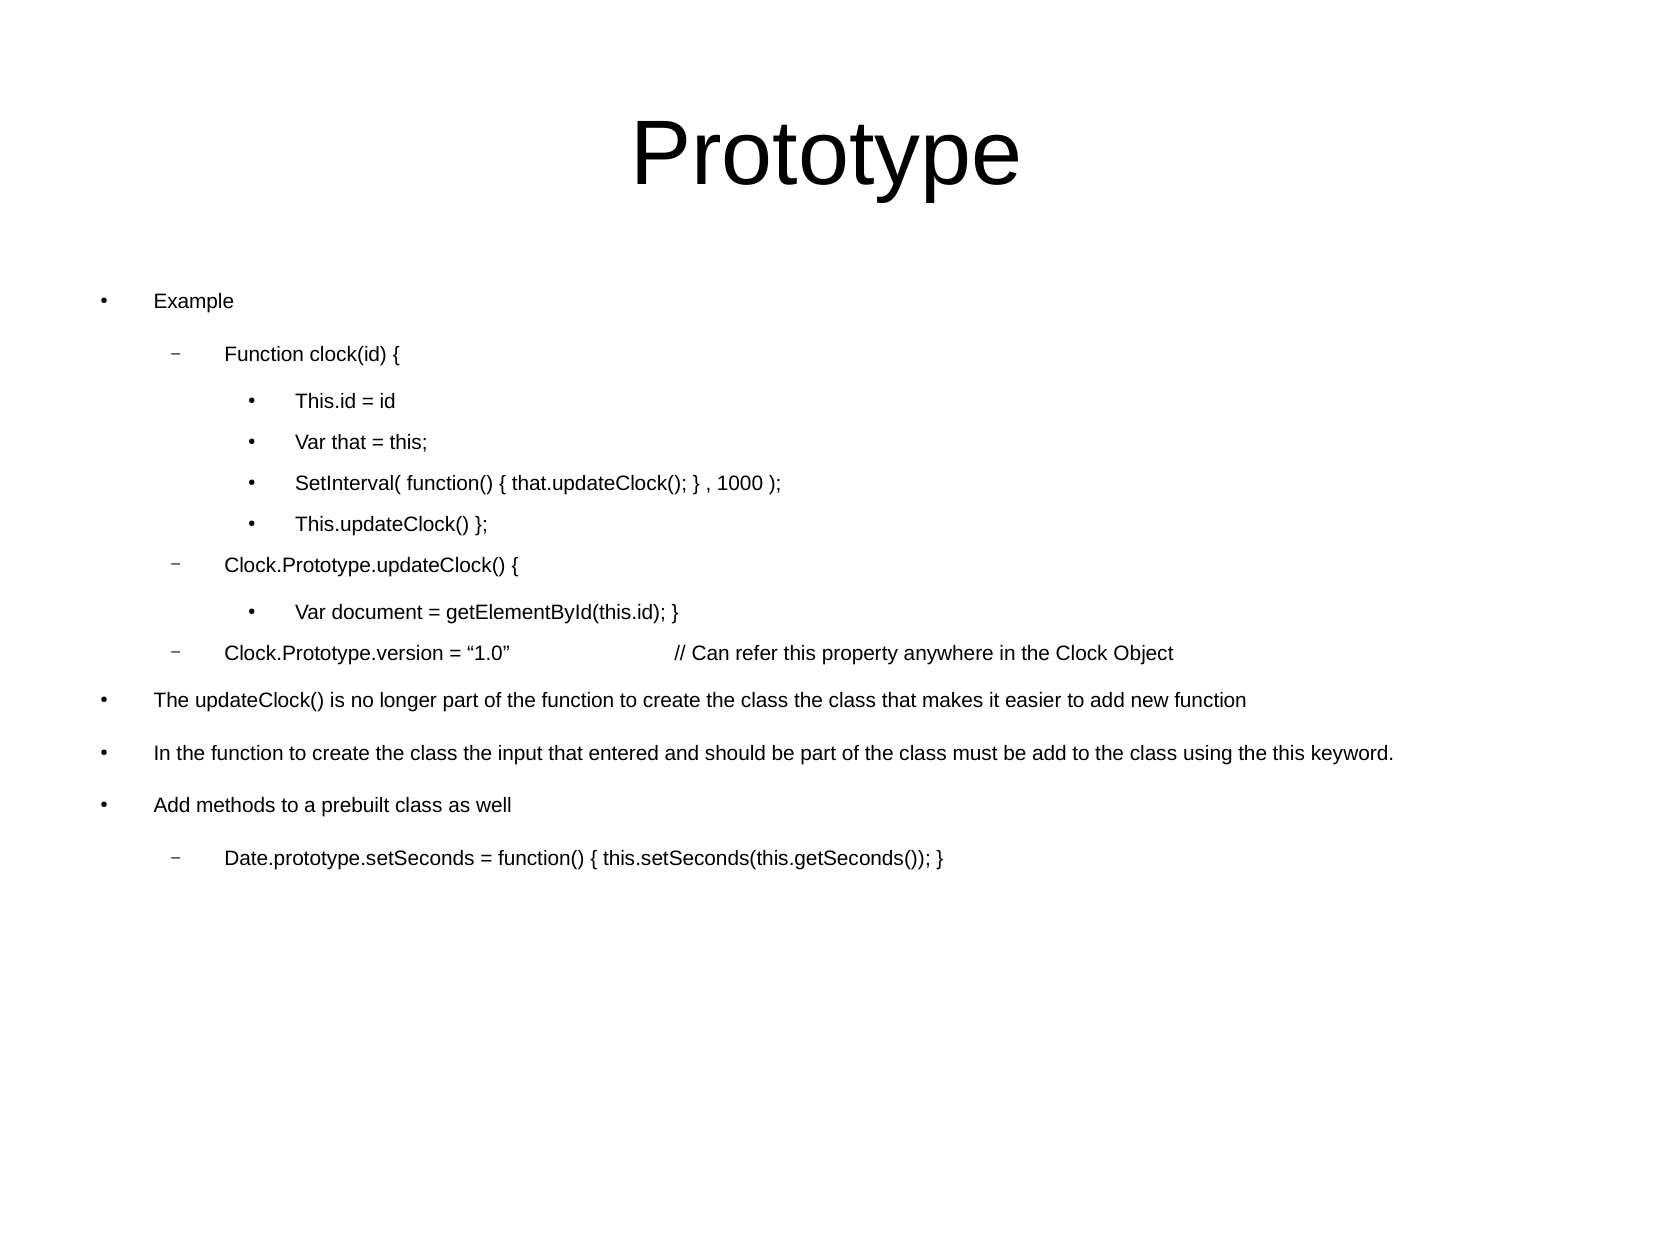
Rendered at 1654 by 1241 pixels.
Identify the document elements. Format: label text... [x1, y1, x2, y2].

title Prototype [82, 49, 1571, 257]
list Example Function clock(id) { This.id = id Var that = this; SetInterval( function() { that.updateClock(); } , 1000 ); This.updateClock() }; Clock.Prototype.updateClock() { Var document = getElementById(this.id); } Clock.Prototype.version = “1.0” // Can refer this property anywhere in the Clock Object The updateClock() is no longer part of the function to create the class the class that makes it easier to add new function In the function to create the class the input that entered and should be part of the class must be add to the class using the this keyword. Add methods to a prebuilt class as well Date.prototype.setSeconds = function() { this.setSeconds(this.getSeconds()); } [82, 290, 1571, 1010]
